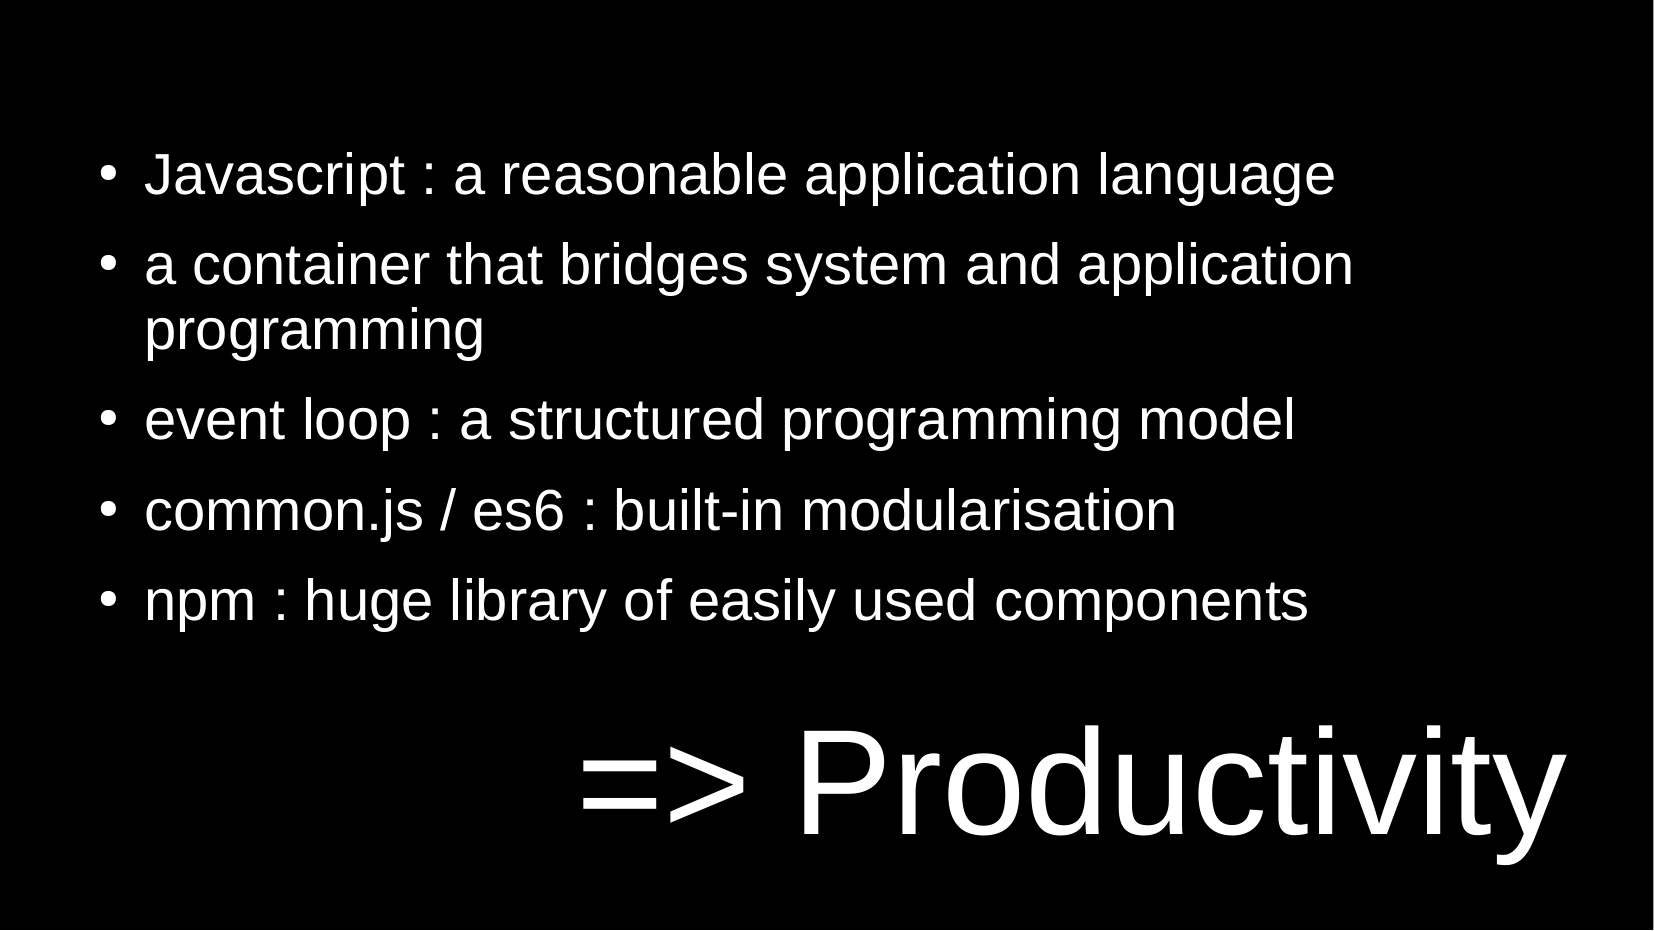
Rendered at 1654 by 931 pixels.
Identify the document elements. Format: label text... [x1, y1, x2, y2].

list Javascript : a reasonable application language a container that bridges system and application programming event loop : a structured programming model common.js / es6 : built-in modularisation npm : huge library of easily used components [82, 141, 1571, 634]
text_box => Productivity [519, 691, 1584, 875]
